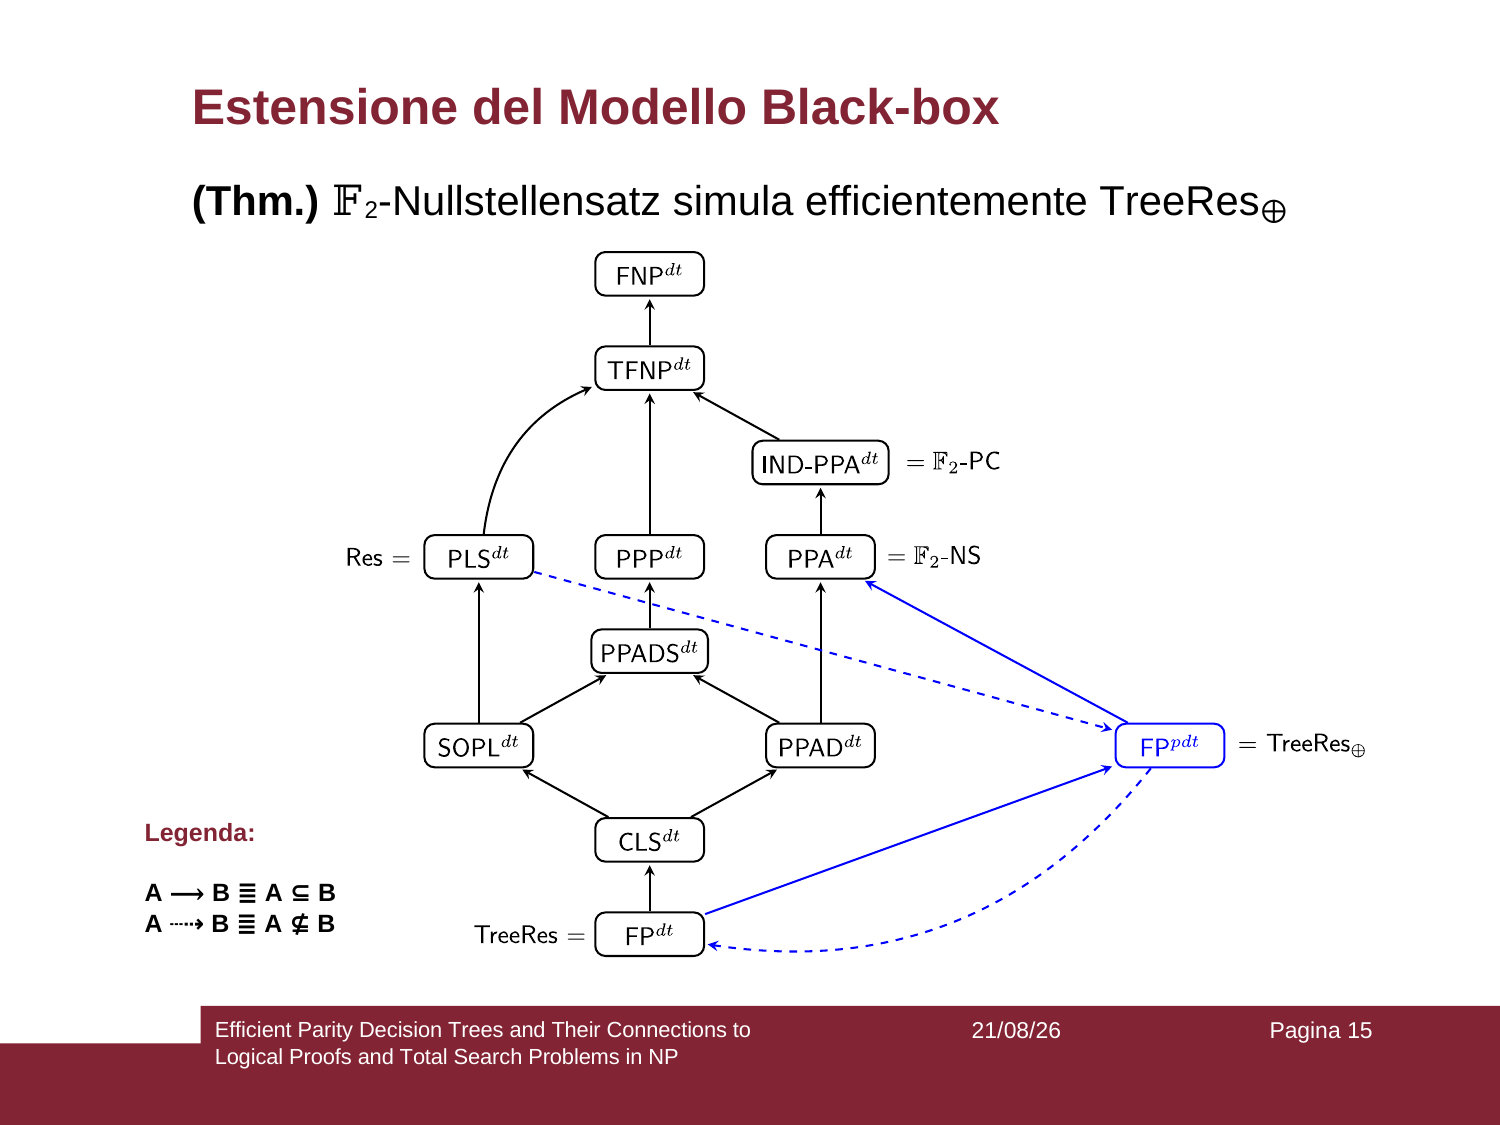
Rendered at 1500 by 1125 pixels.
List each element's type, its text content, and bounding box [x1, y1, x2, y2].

picture [336, 251, 1376, 973]
text_box Efficient Parity Decision Trees and Their Connections to Logical Proofs and Total Search Problems in NP [200, 1008, 768, 1084]
text_box Legenda: A ⟶ B ≣ A ⊆ B A ┄⇢ B ≣ A ⊈ B [129, 809, 455, 945]
text_box Pagina <number> [1173, 1008, 1388, 1084]
text_box 24/10/24 [860, 1008, 1173, 1084]
text_box (Thm.) 𝔽2-Nullstellensatz simula efficientemente TreeRes⨁ [177, 165, 1392, 232]
text_box Estensione del Modello Black-box [177, 66, 1394, 151]
